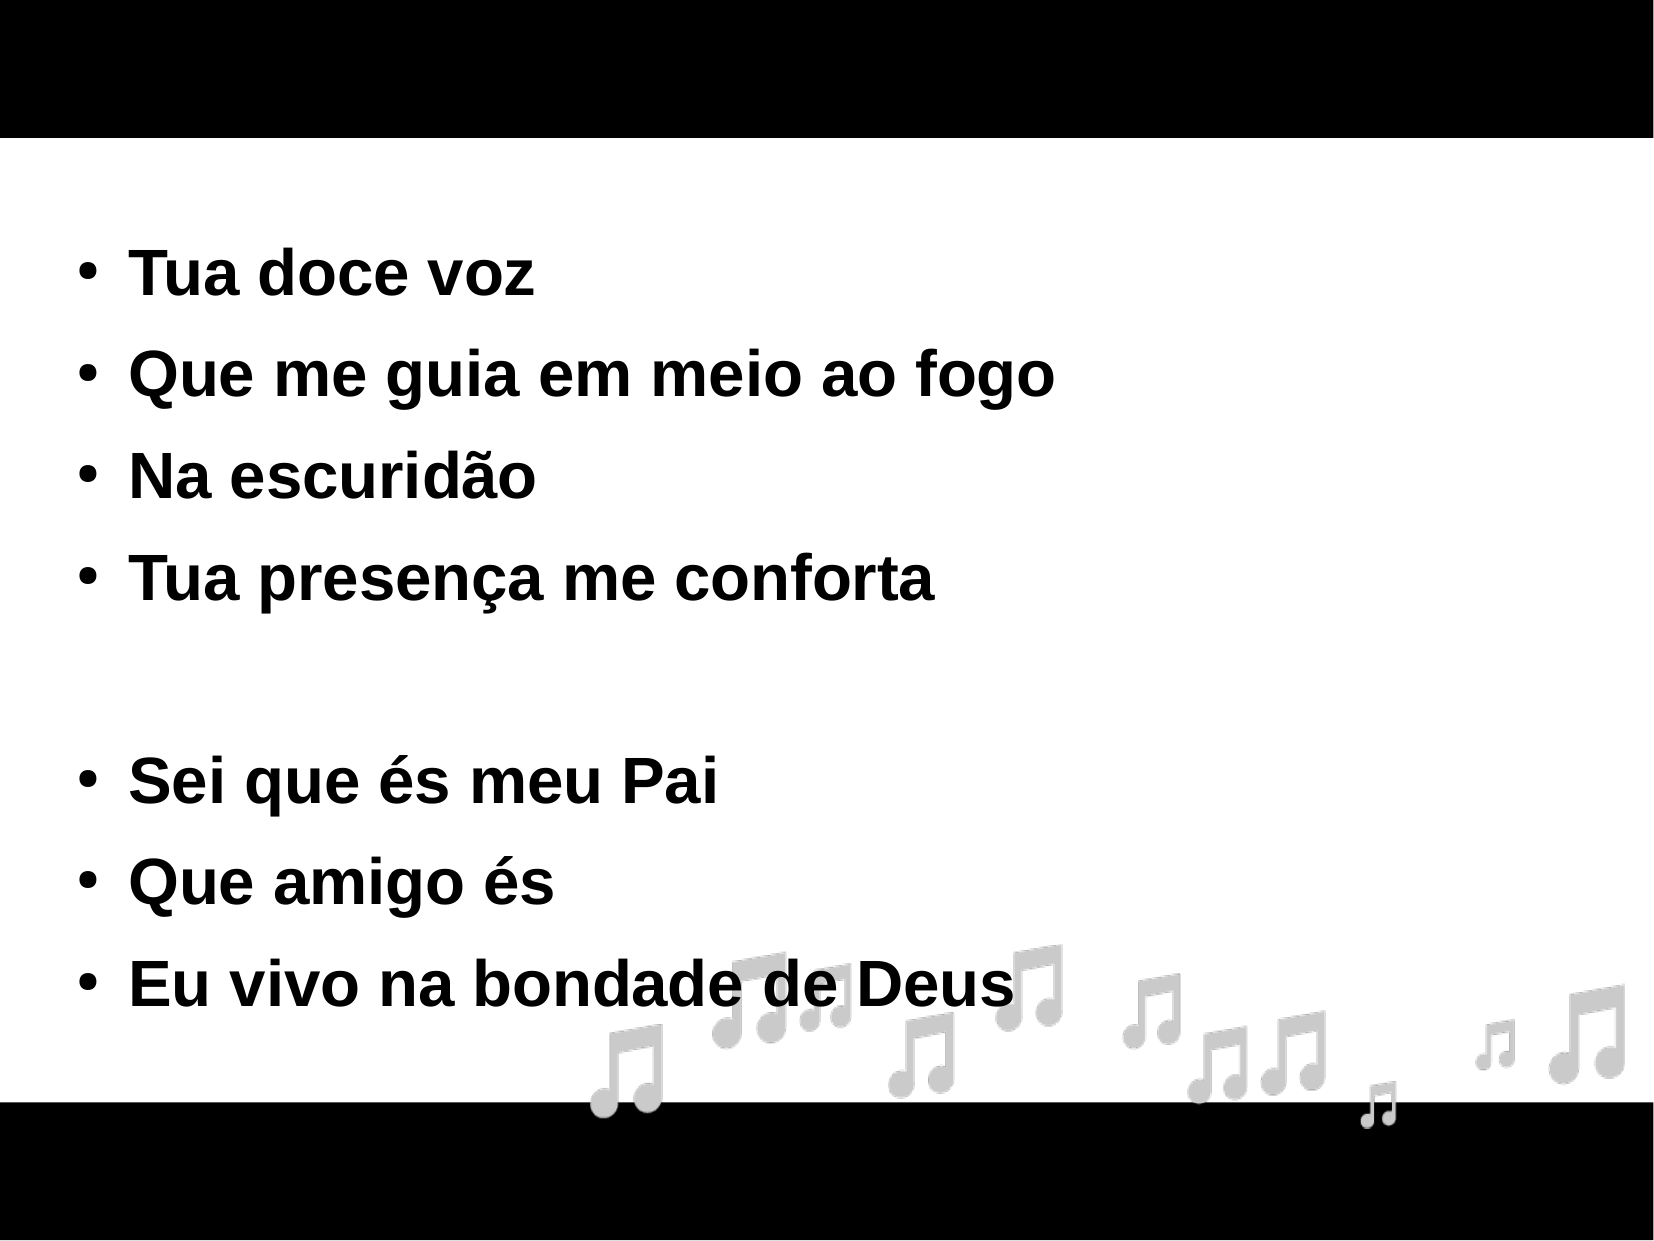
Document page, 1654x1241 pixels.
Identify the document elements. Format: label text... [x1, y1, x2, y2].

list Tua doce voz Que me guia em meio ao fogo Na escuridão Tua presença me conforta Sei que és meu Pai Que amigo és Eu vivo na bondade de Deus [59, 236, 1595, 1024]
